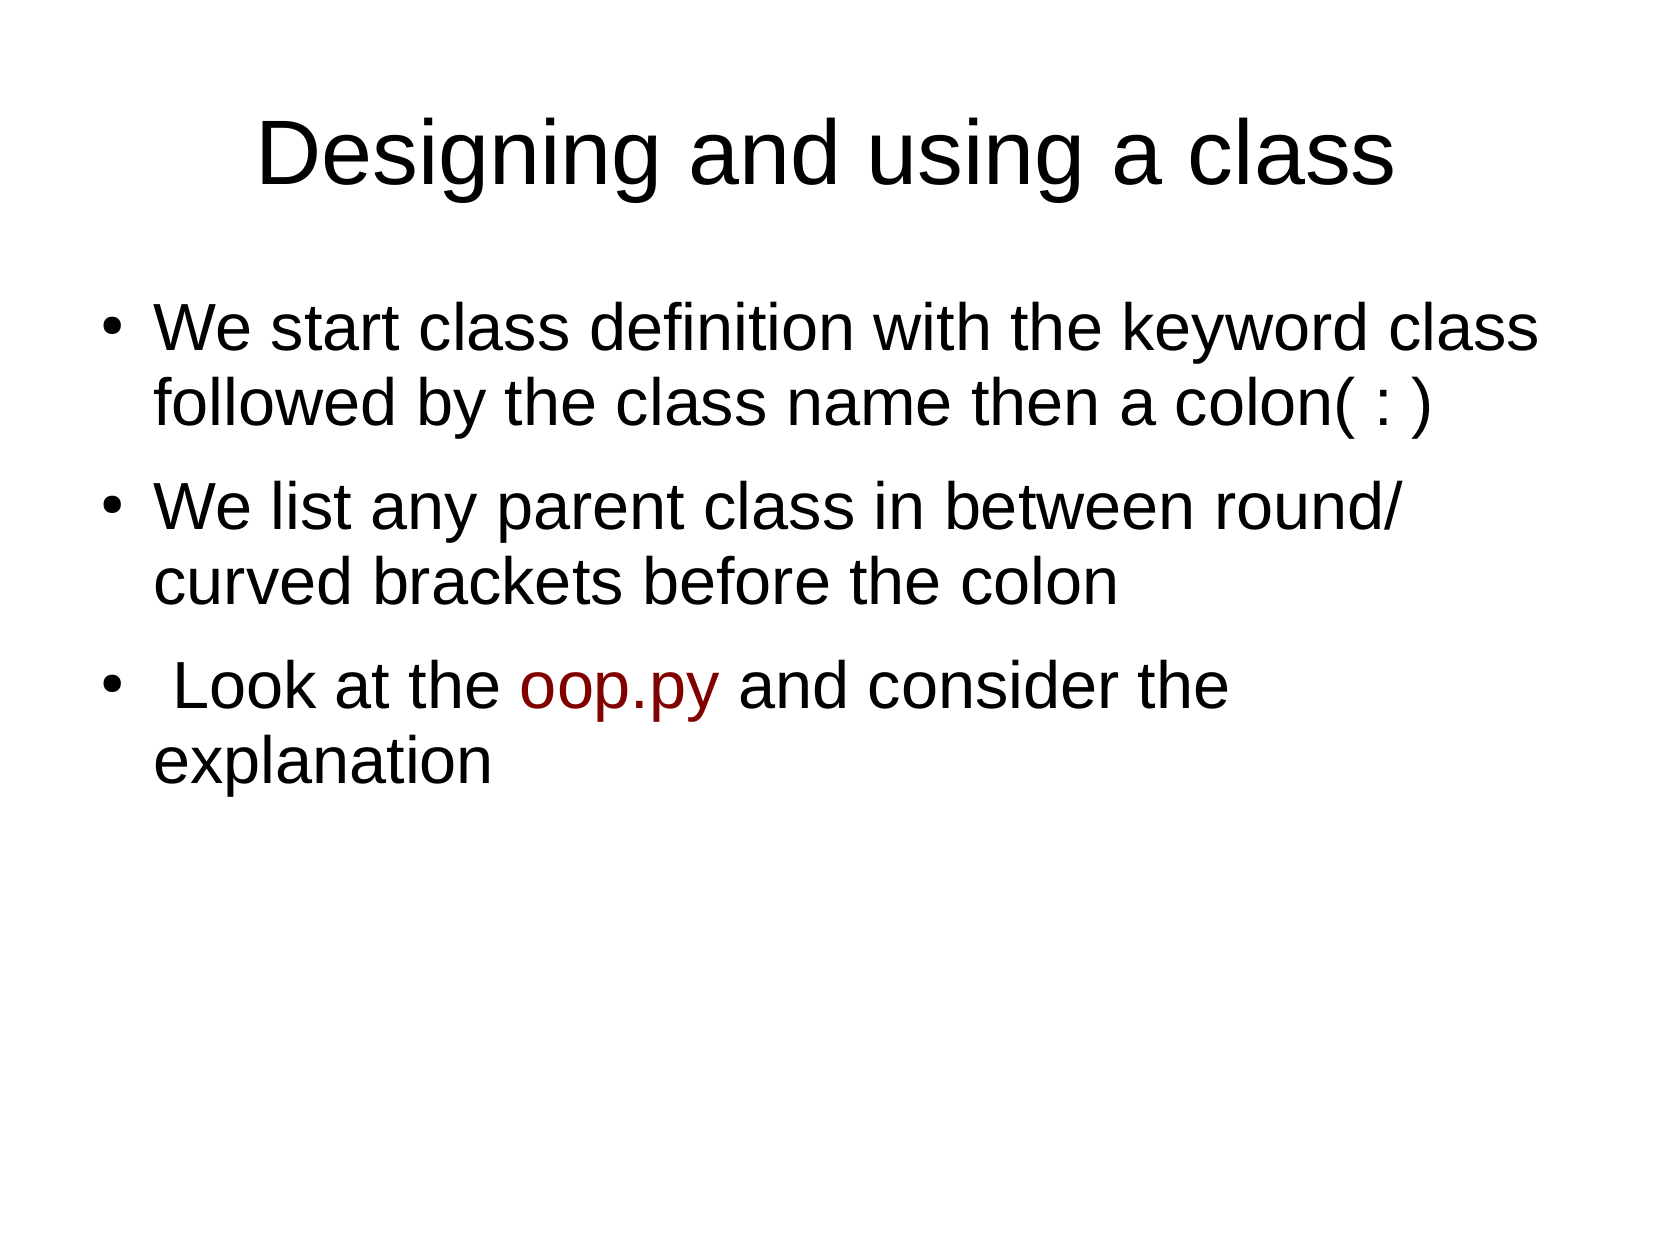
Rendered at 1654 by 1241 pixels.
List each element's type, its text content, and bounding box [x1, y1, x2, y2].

list We start class definition with the keyword class followed by the class name then a colon( : ) We list any parent class in between round/ curved brackets before the colon Look at the oop.py and consider the explanation [82, 290, 1571, 1010]
title Designing and using a class [82, 49, 1571, 257]
